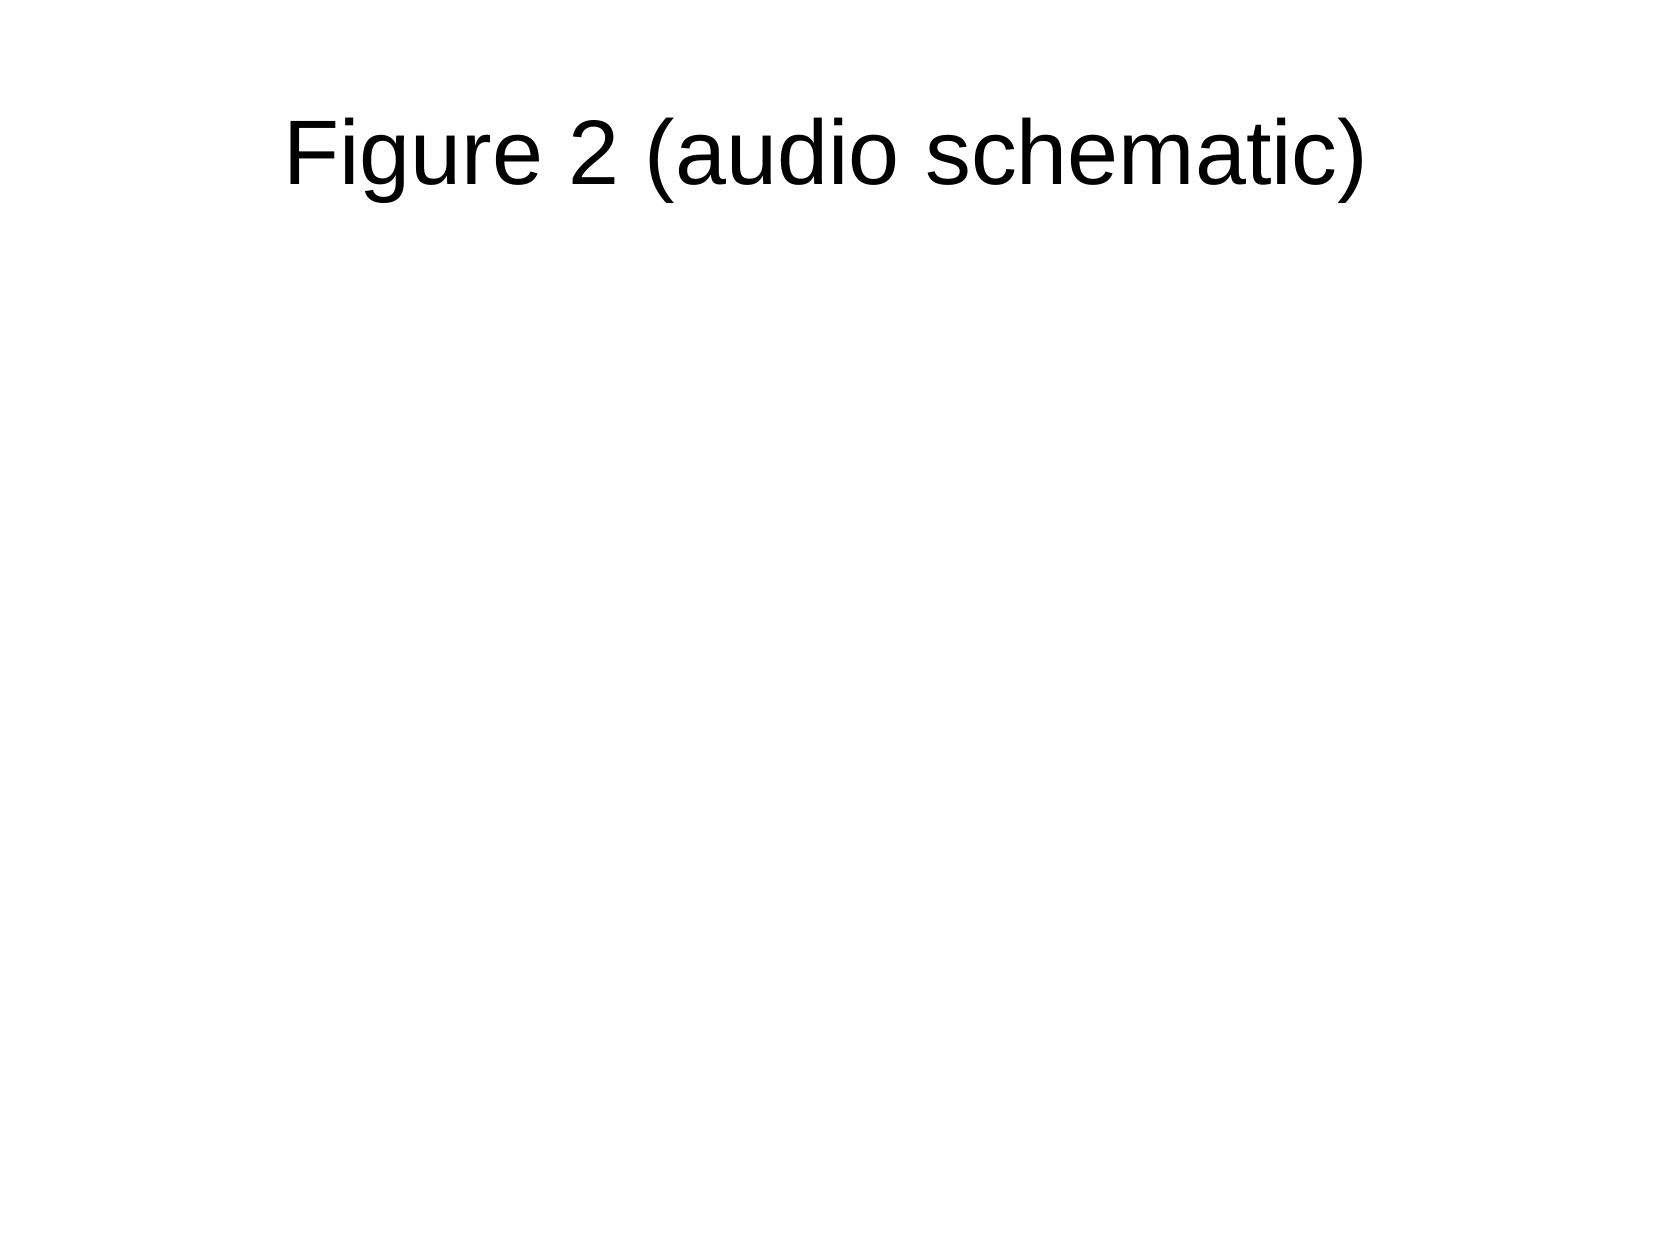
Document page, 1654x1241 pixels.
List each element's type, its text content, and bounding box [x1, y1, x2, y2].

title Figure 2 (audio schematic) [82, 49, 1571, 257]
